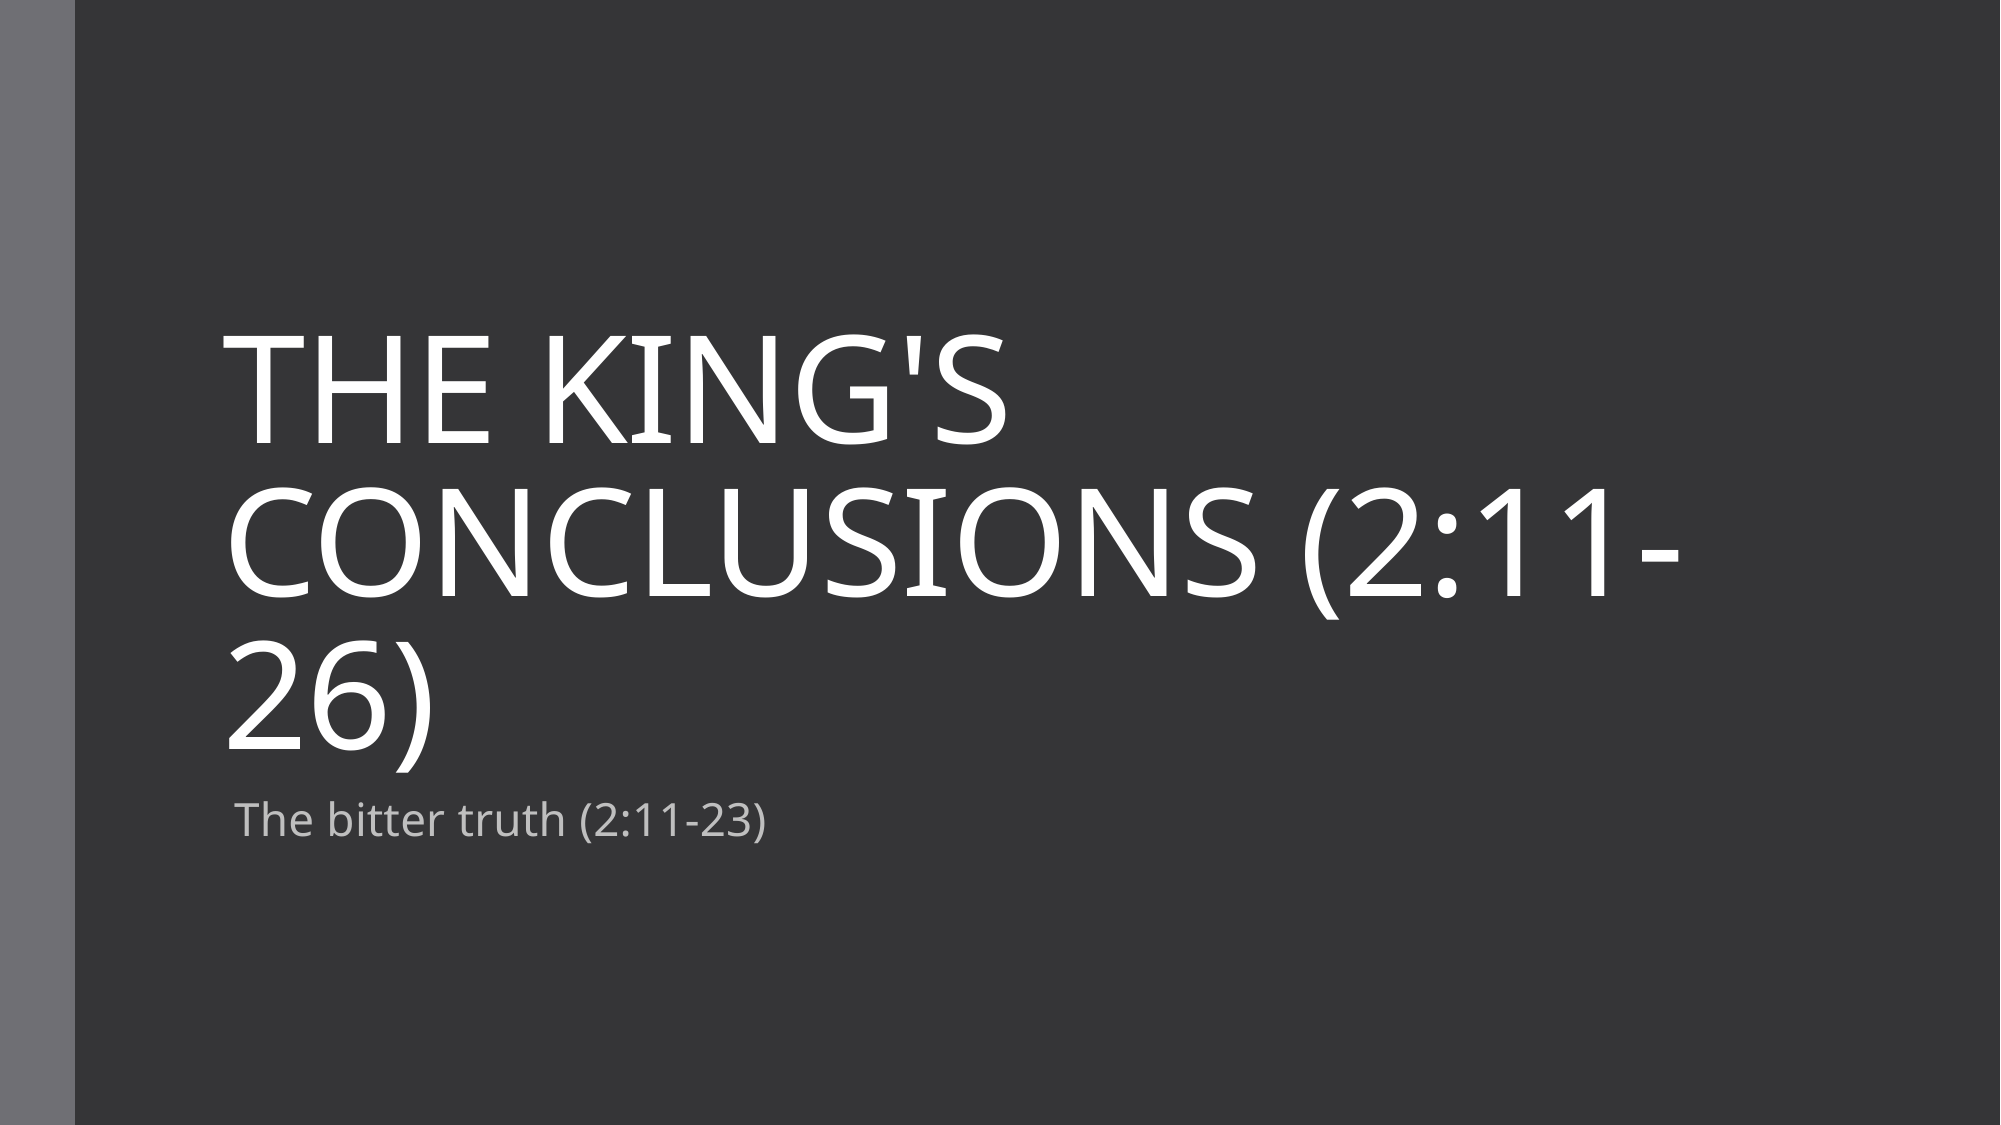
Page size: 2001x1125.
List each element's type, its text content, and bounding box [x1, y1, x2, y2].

subtitle The bitter truth (2:11-23) [206, 787, 1752, 1066]
title THE KING'S CONCLUSIONS (2:11-26) [206, 124, 1752, 787]
